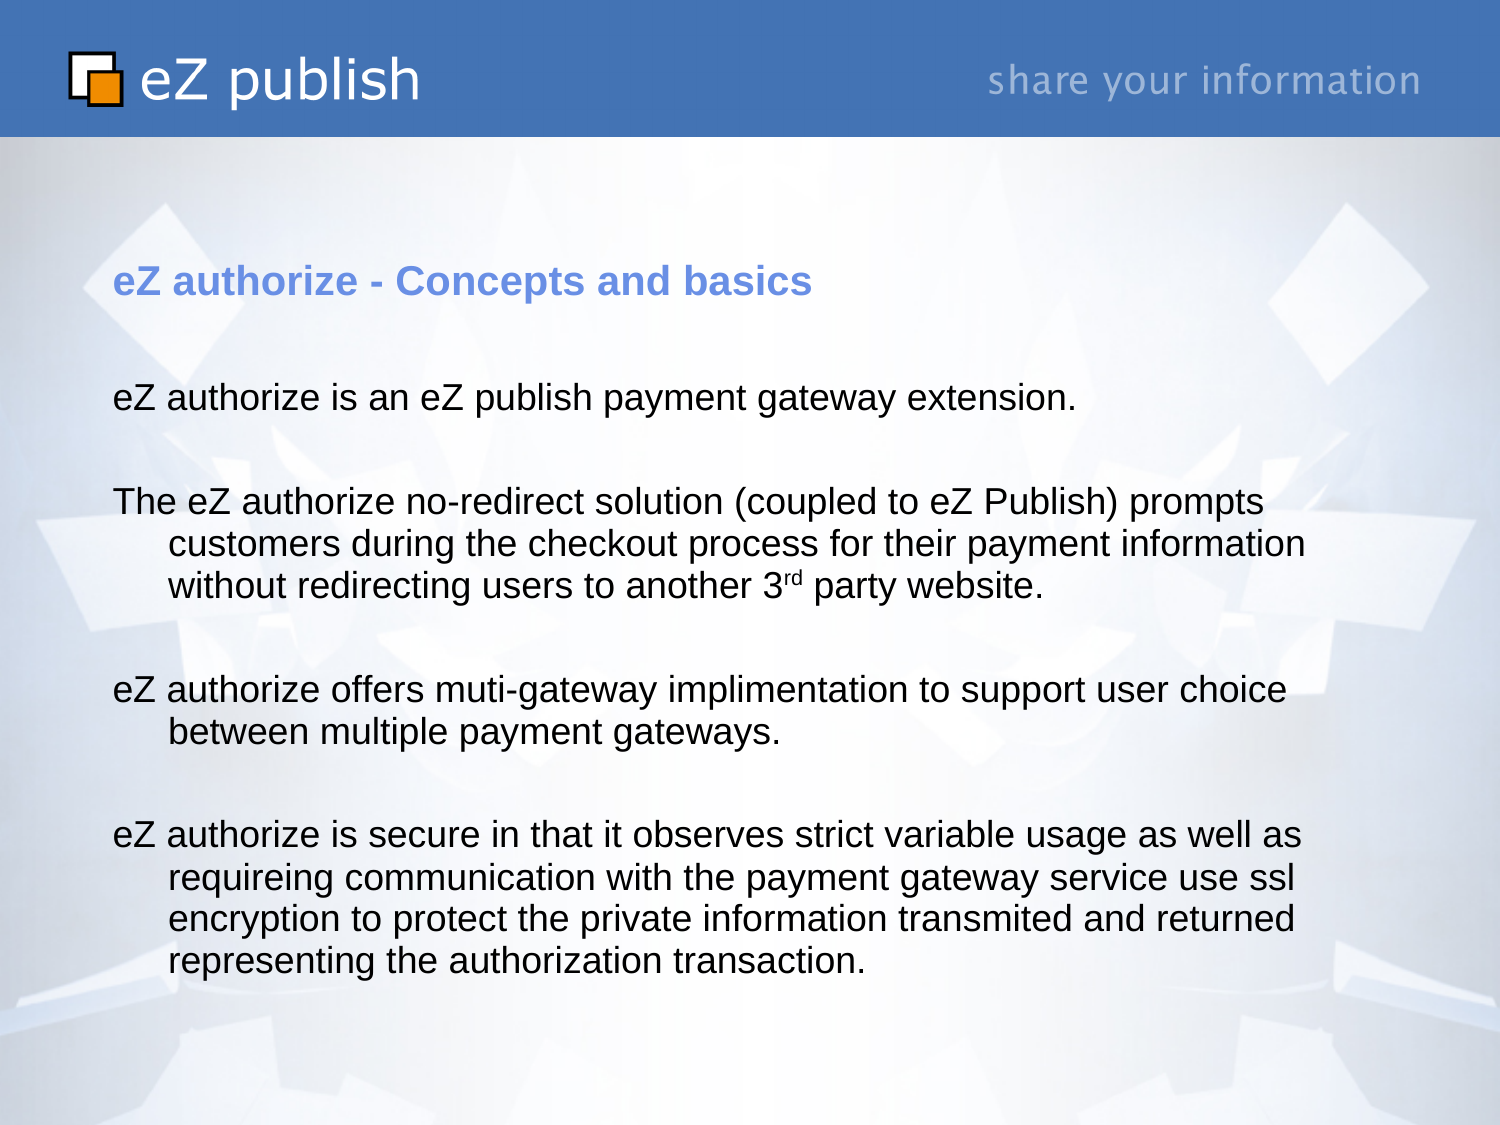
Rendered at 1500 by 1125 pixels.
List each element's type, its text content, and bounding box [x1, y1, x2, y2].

title eZ authorize - Concepts and basics [112, 237, 1500, 325]
list eZ authorize is an eZ publish payment gateway extension. The eZ authorize no-redirect solution (coupled to eZ Publish) prompts customers during the checkout process for their payment information without redirecting users to another 3rd party website. eZ authorize offers muti-gateway implimentation to support user choice between multiple payment gateways. eZ authorize is secure in that it observes strict variable usage as well as requireing communication with the payment gateway service use ssl encryption to protect the private information transmited and returned representing the authorization transaction. [112, 324, 1388, 1036]
picture [0, 0, 1500, 1125]
